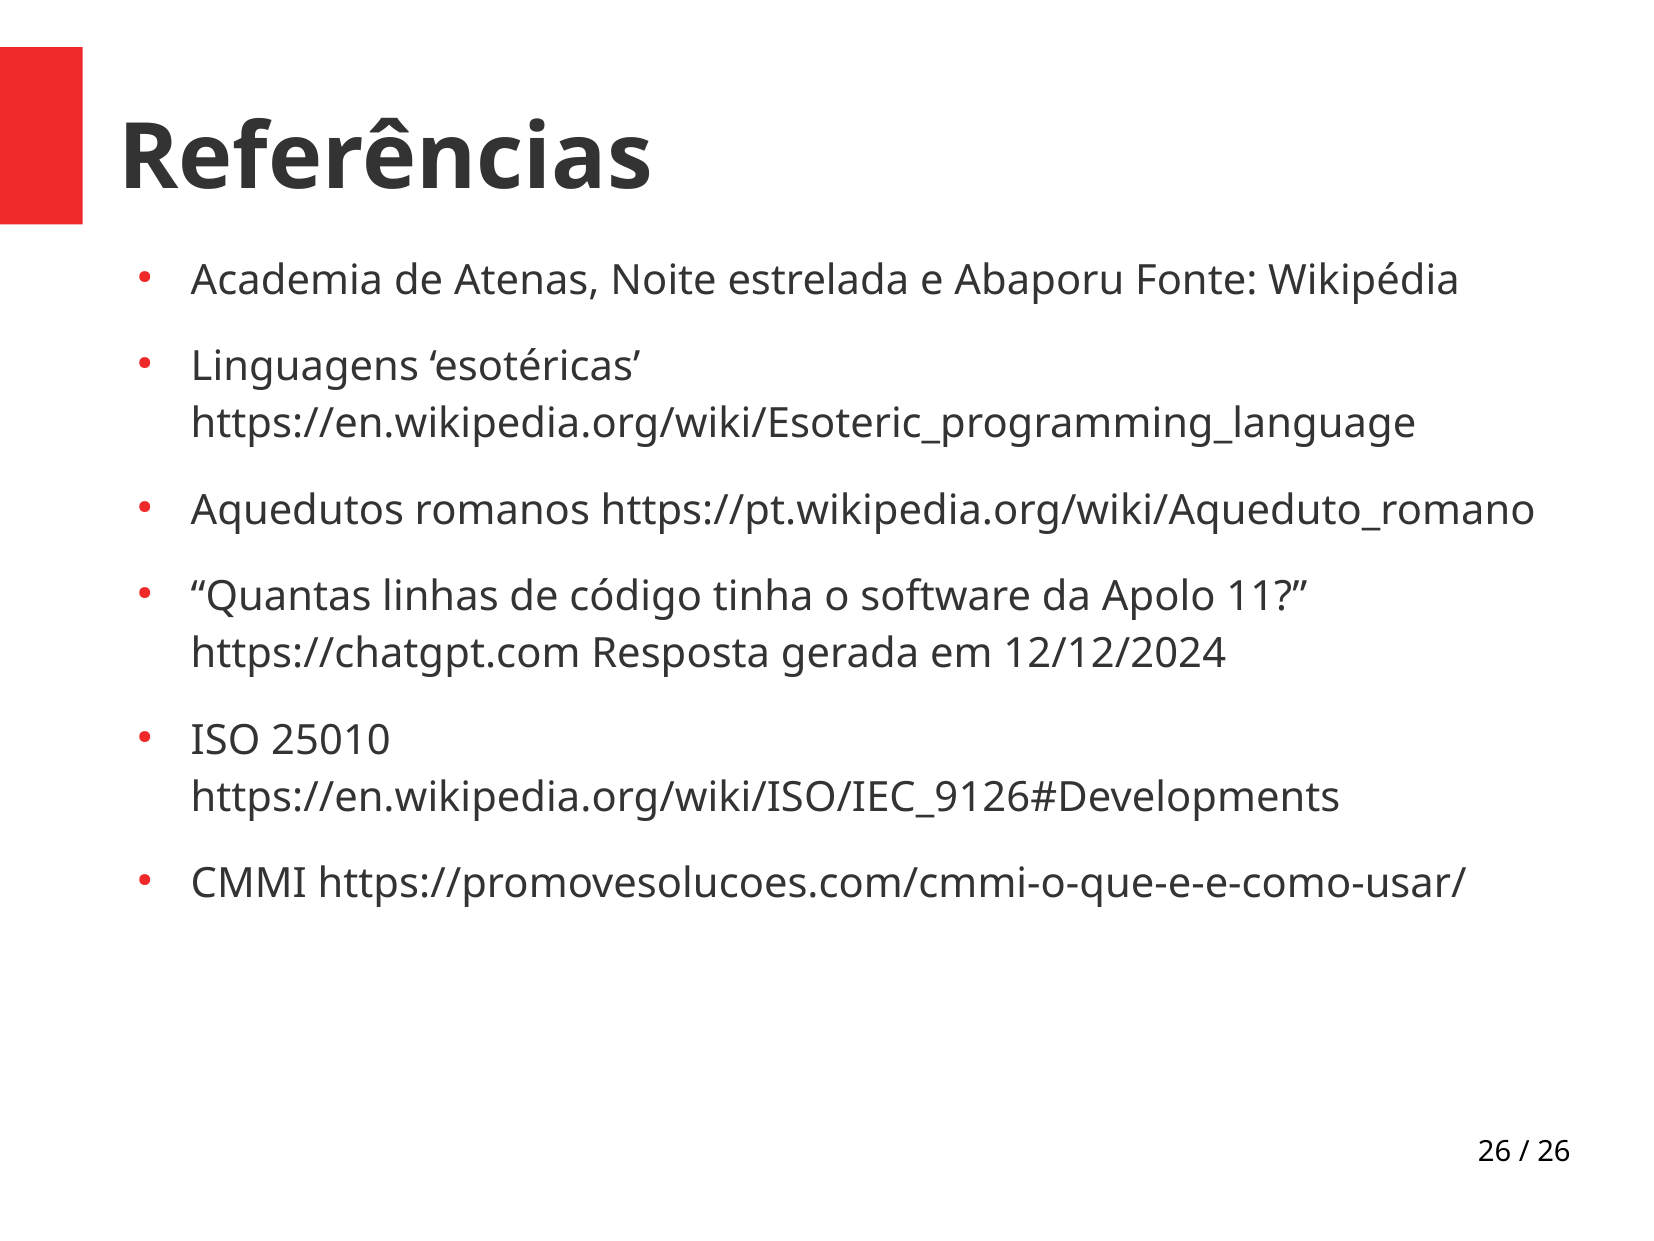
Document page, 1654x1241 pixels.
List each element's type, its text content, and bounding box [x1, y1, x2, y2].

title Referências [118, 49, 1571, 257]
list Academia de Atenas, Noite estrelada e Abaporu Fonte: Wikipédia Linguagens ‘esotéricas’ https://en.wikipedia.org/wiki/Esoteric_programming_language Aquedutos romanos https://pt.wikipedia.org/wiki/Aqueduto_romano “Quantas linhas de código tinha o software da Apolo 11?” https://chatgpt.com Resposta gerada em 12/12/2024 ISO 25010 https://en.wikipedia.org/wiki/ISO/IEC_9126#Developments CMMI https://promovesolucoes.com/cmmi-o-que-e-e-como-usar/ [119, 249, 1538, 969]
